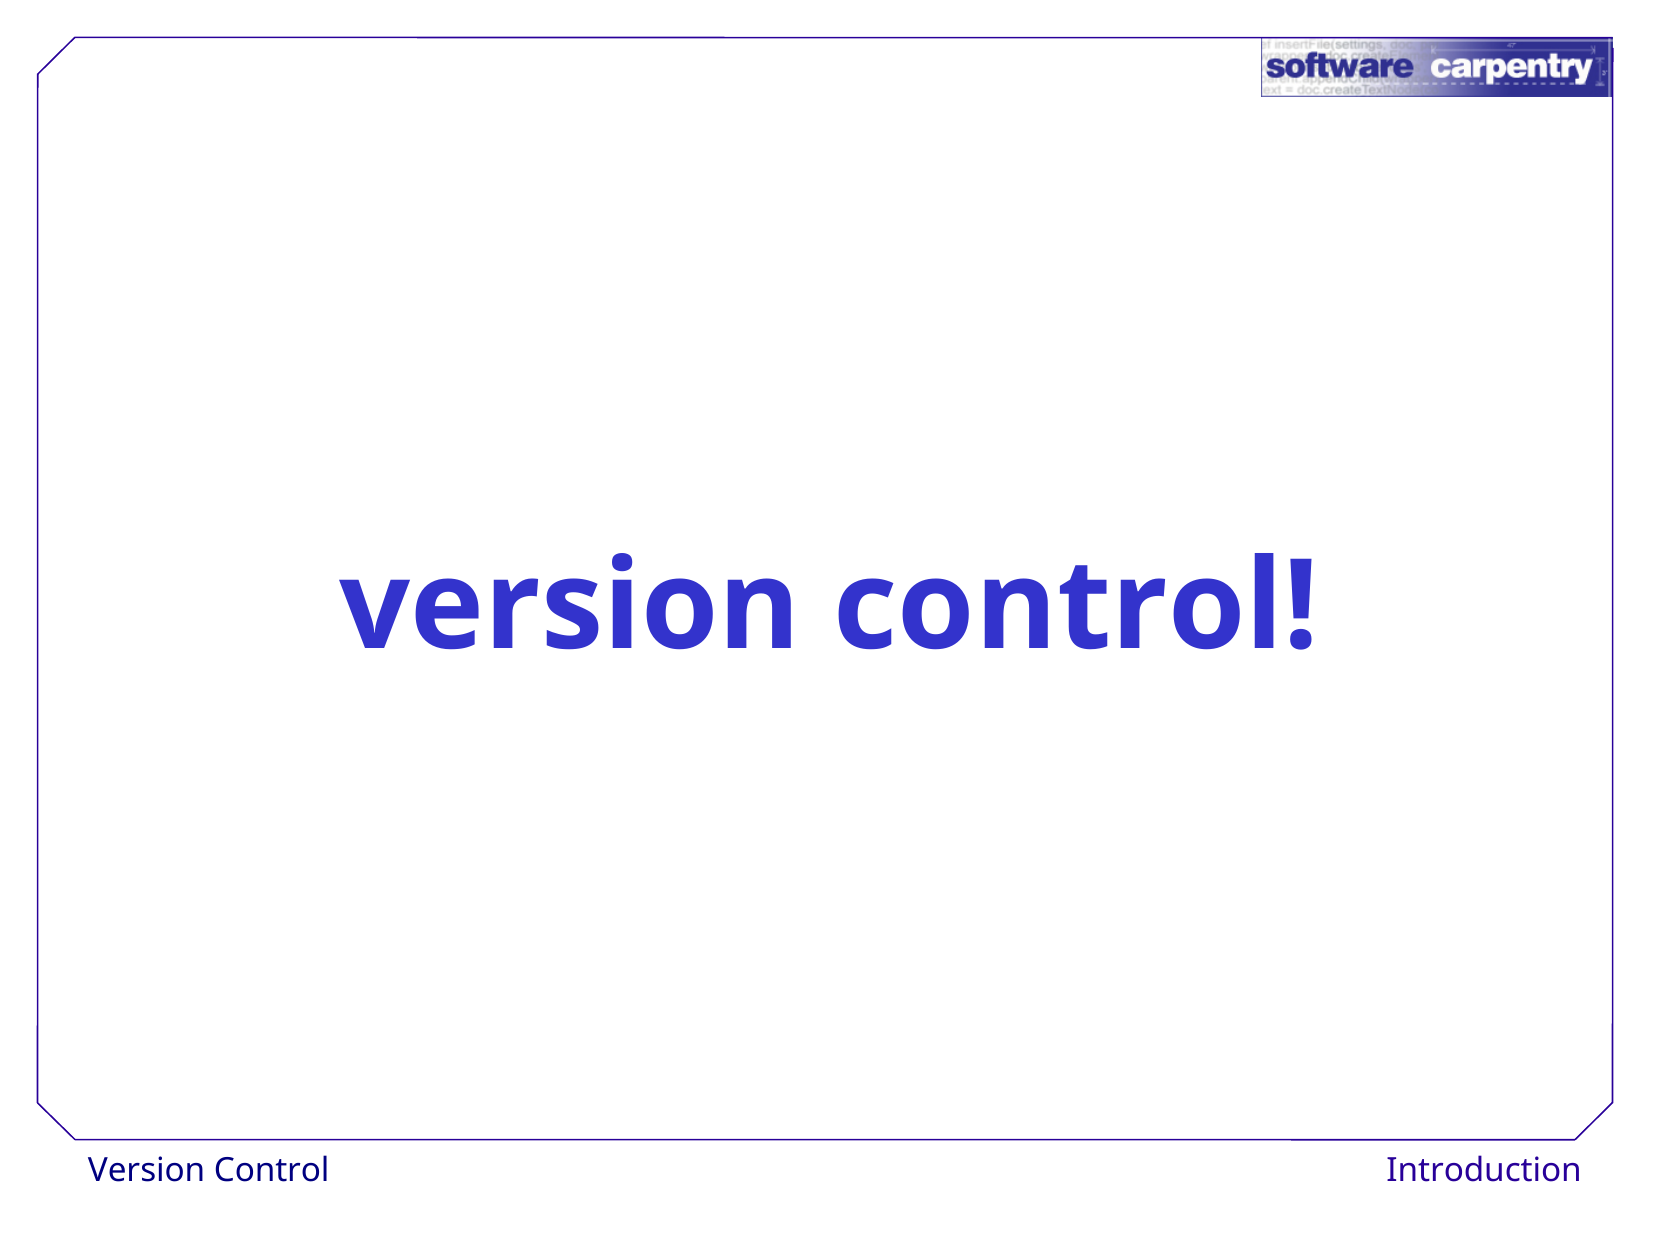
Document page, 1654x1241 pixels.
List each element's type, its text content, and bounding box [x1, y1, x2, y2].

picture [1261, 39, 1613, 97]
text_box version control! [324, 529, 1336, 685]
